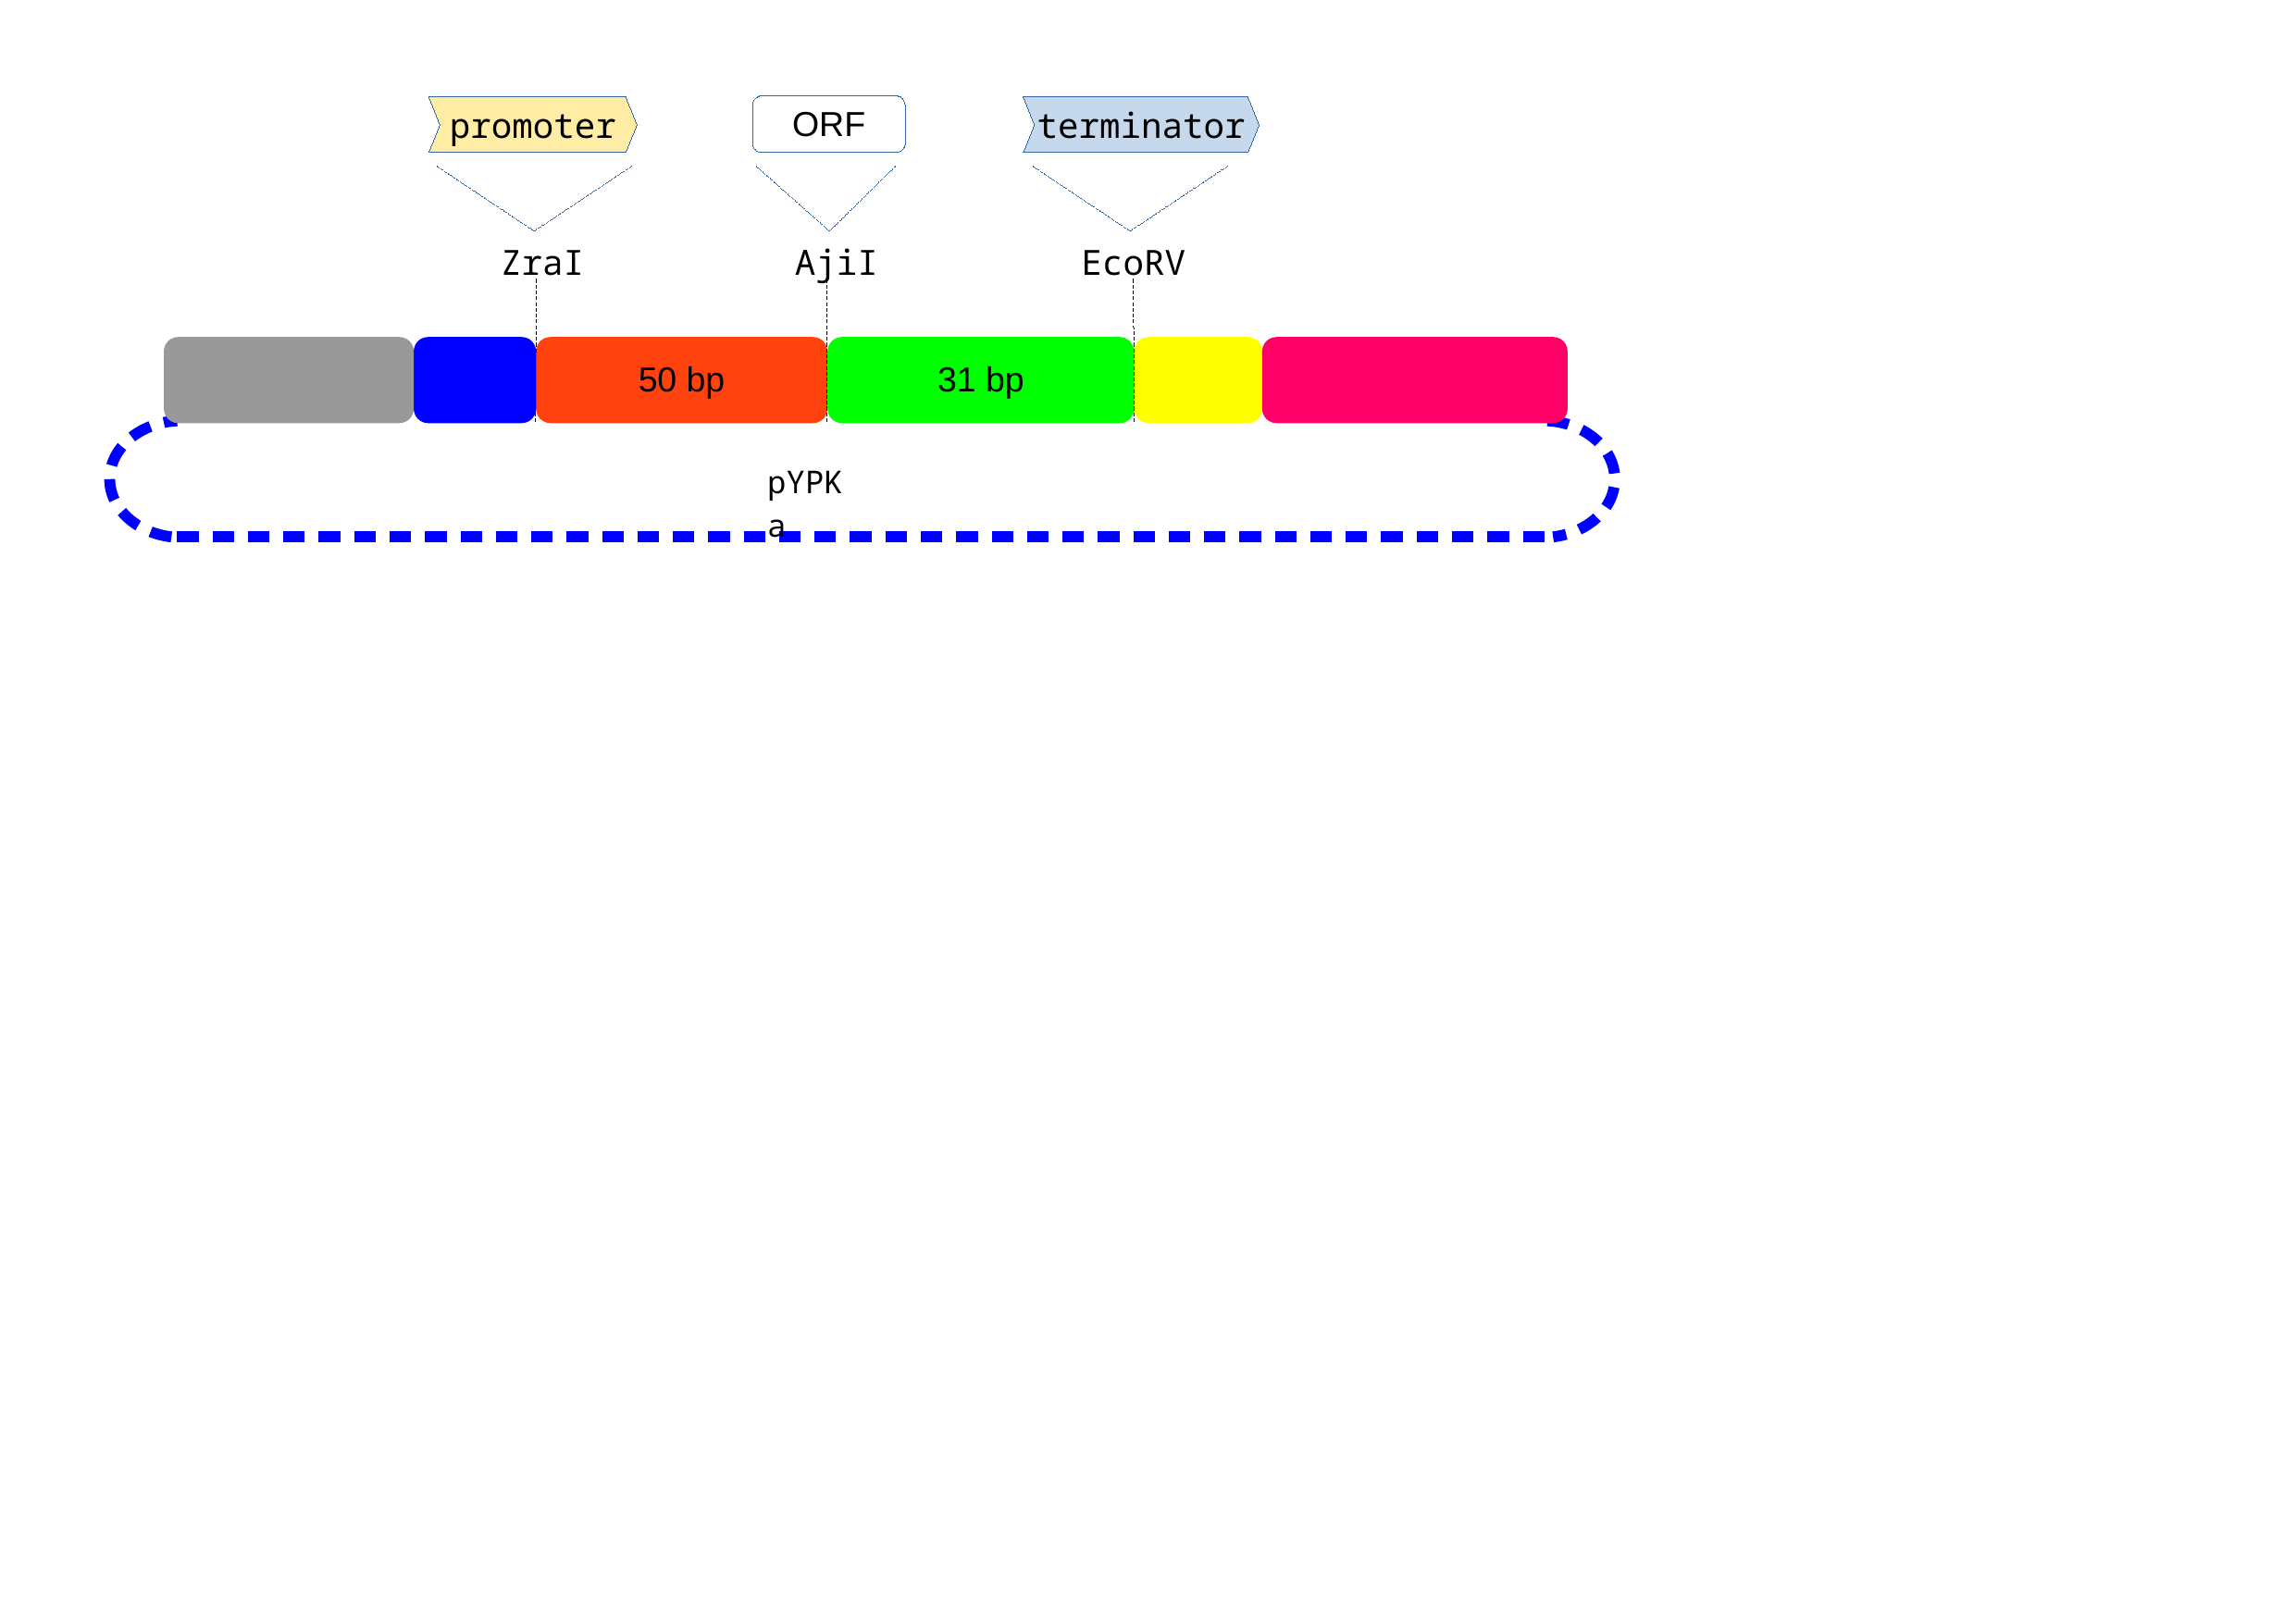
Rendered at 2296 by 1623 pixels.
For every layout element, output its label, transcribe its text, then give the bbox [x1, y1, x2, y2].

text_box AjiI [781, 230, 928, 279]
text_box 50 bp [536, 337, 827, 424]
text_box promoter [428, 96, 638, 153]
text_box ZraI [487, 230, 609, 279]
text_box 31 bp [827, 337, 1134, 424]
text_box [1134, 337, 1568, 424]
text_box terminator [1023, 96, 1260, 153]
text_box pYPKa [753, 453, 868, 500]
text_box EcoRV [1067, 230, 1203, 279]
text_box [164, 337, 537, 424]
text_box ORF [752, 95, 906, 153]
